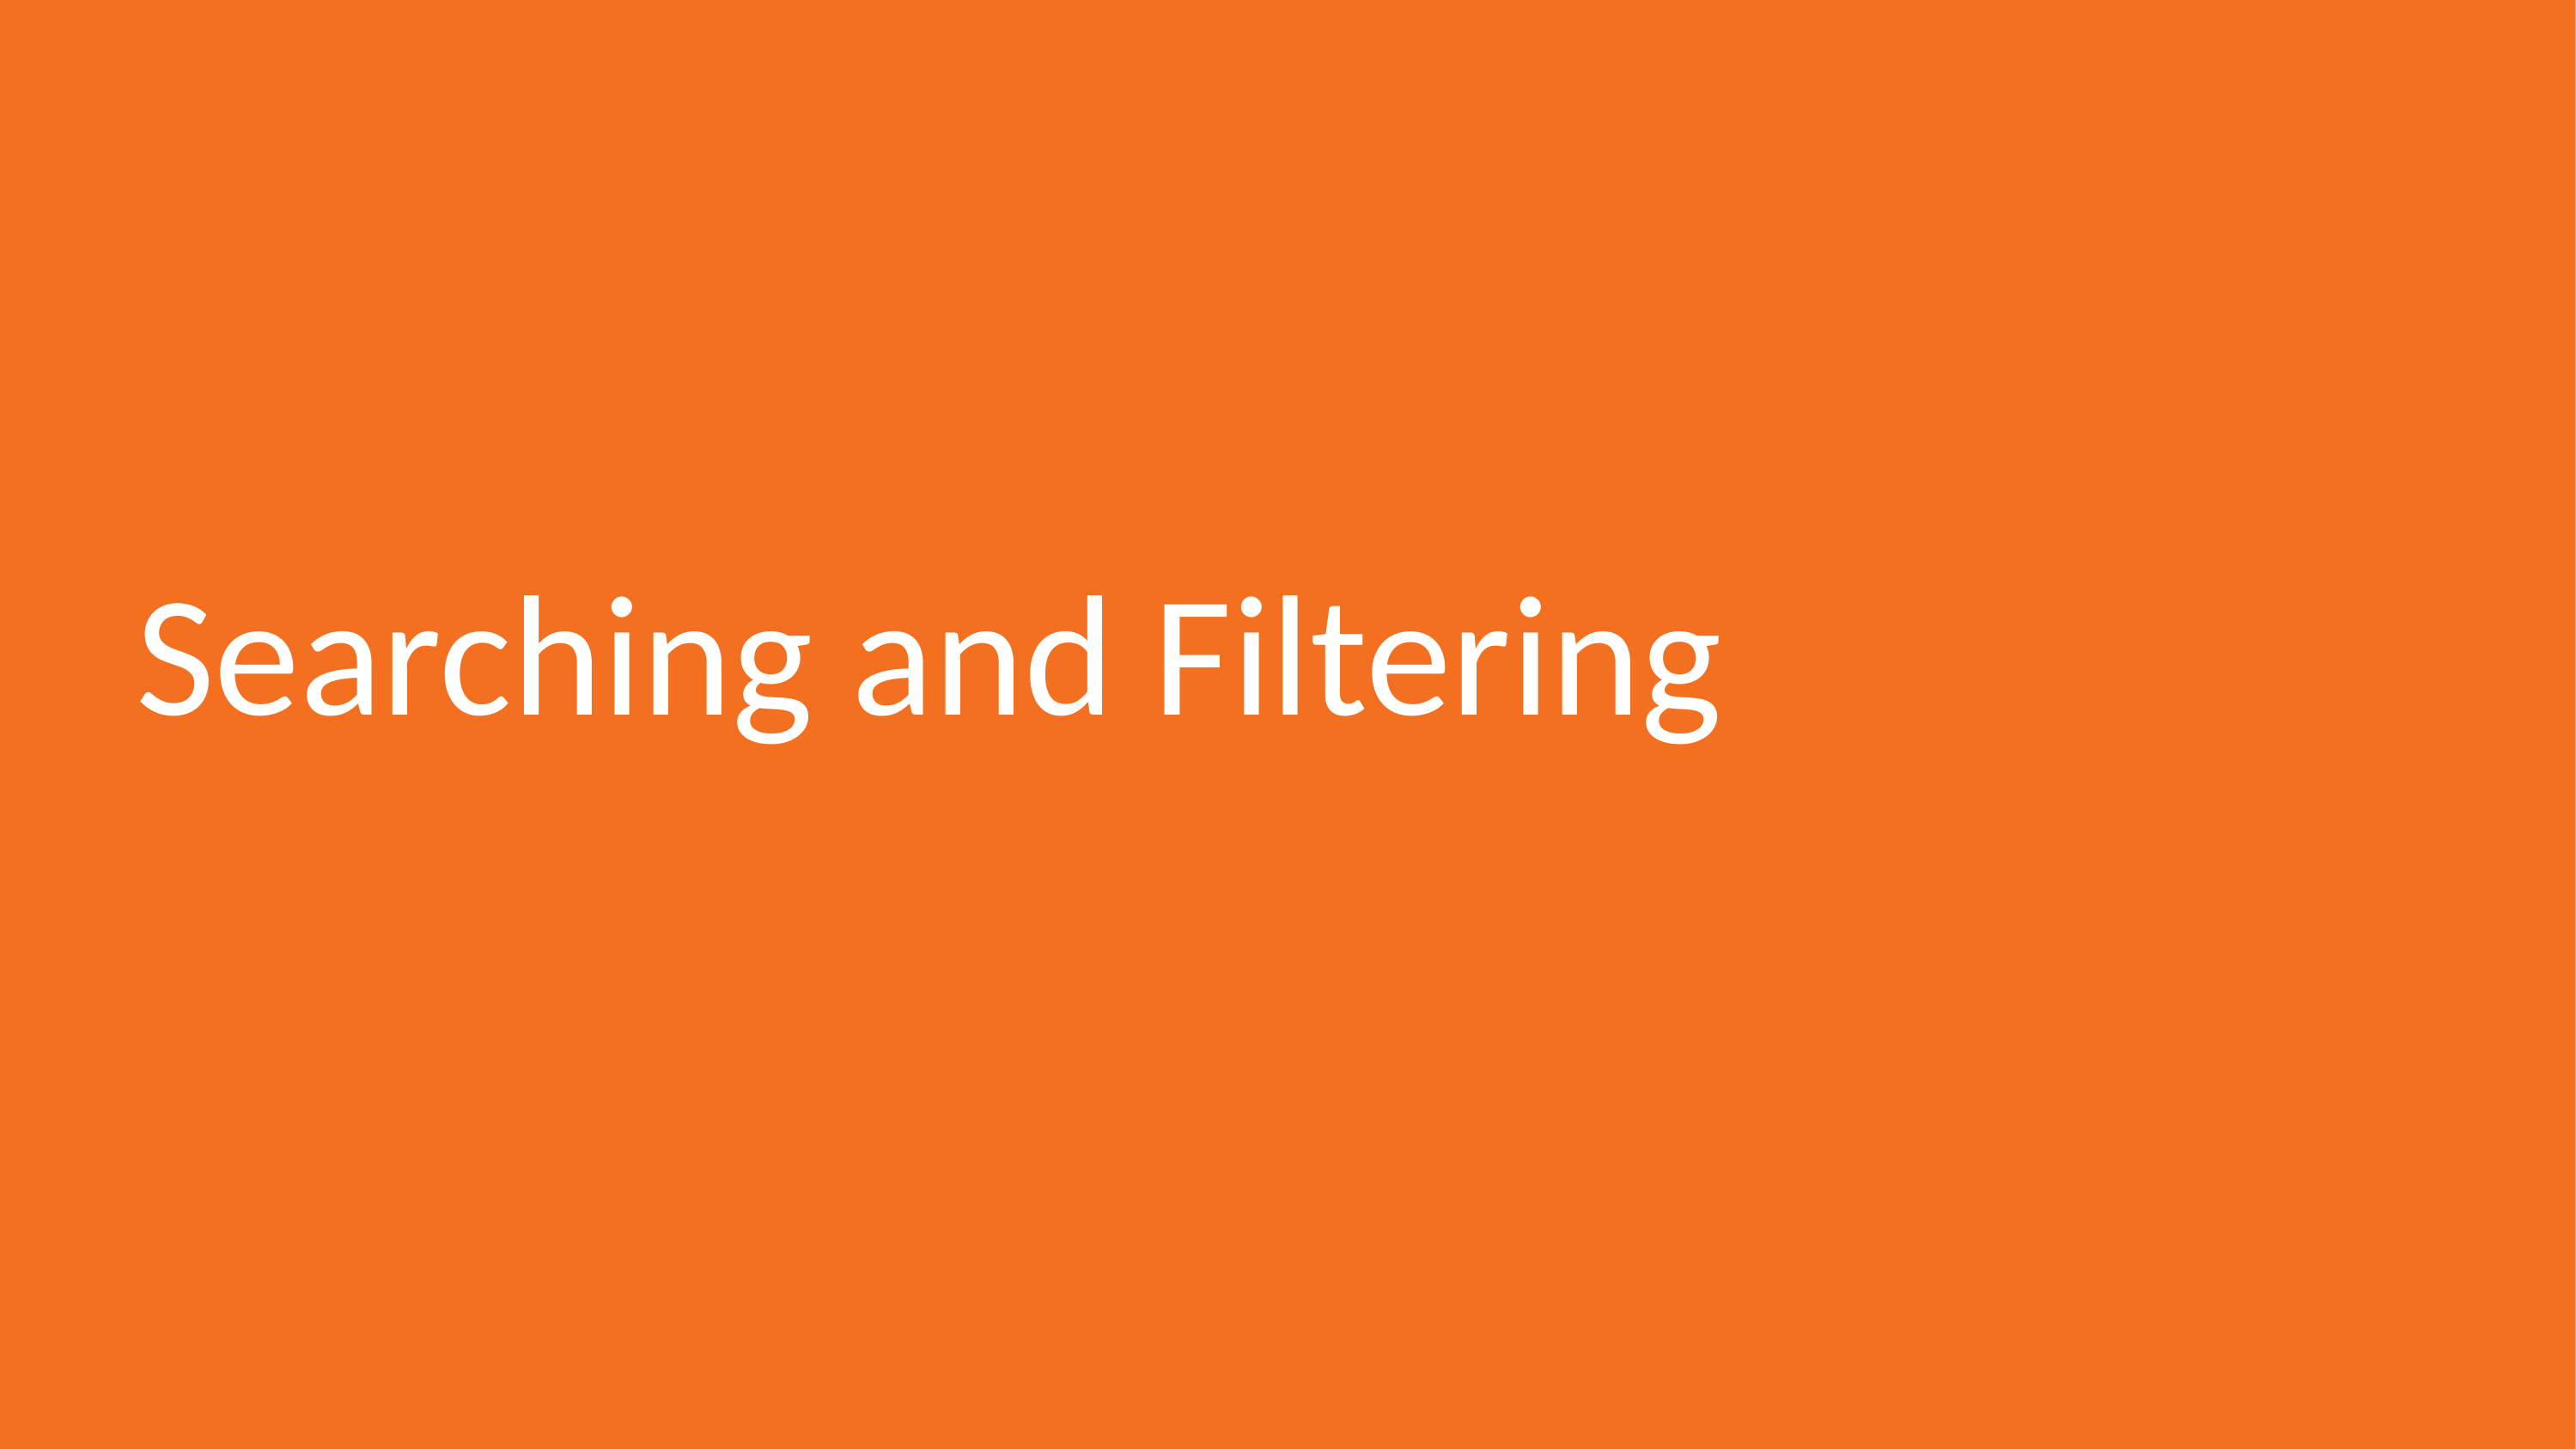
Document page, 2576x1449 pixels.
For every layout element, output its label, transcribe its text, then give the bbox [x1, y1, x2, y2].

title Searching and Filtering [110, 512, 2427, 776]
